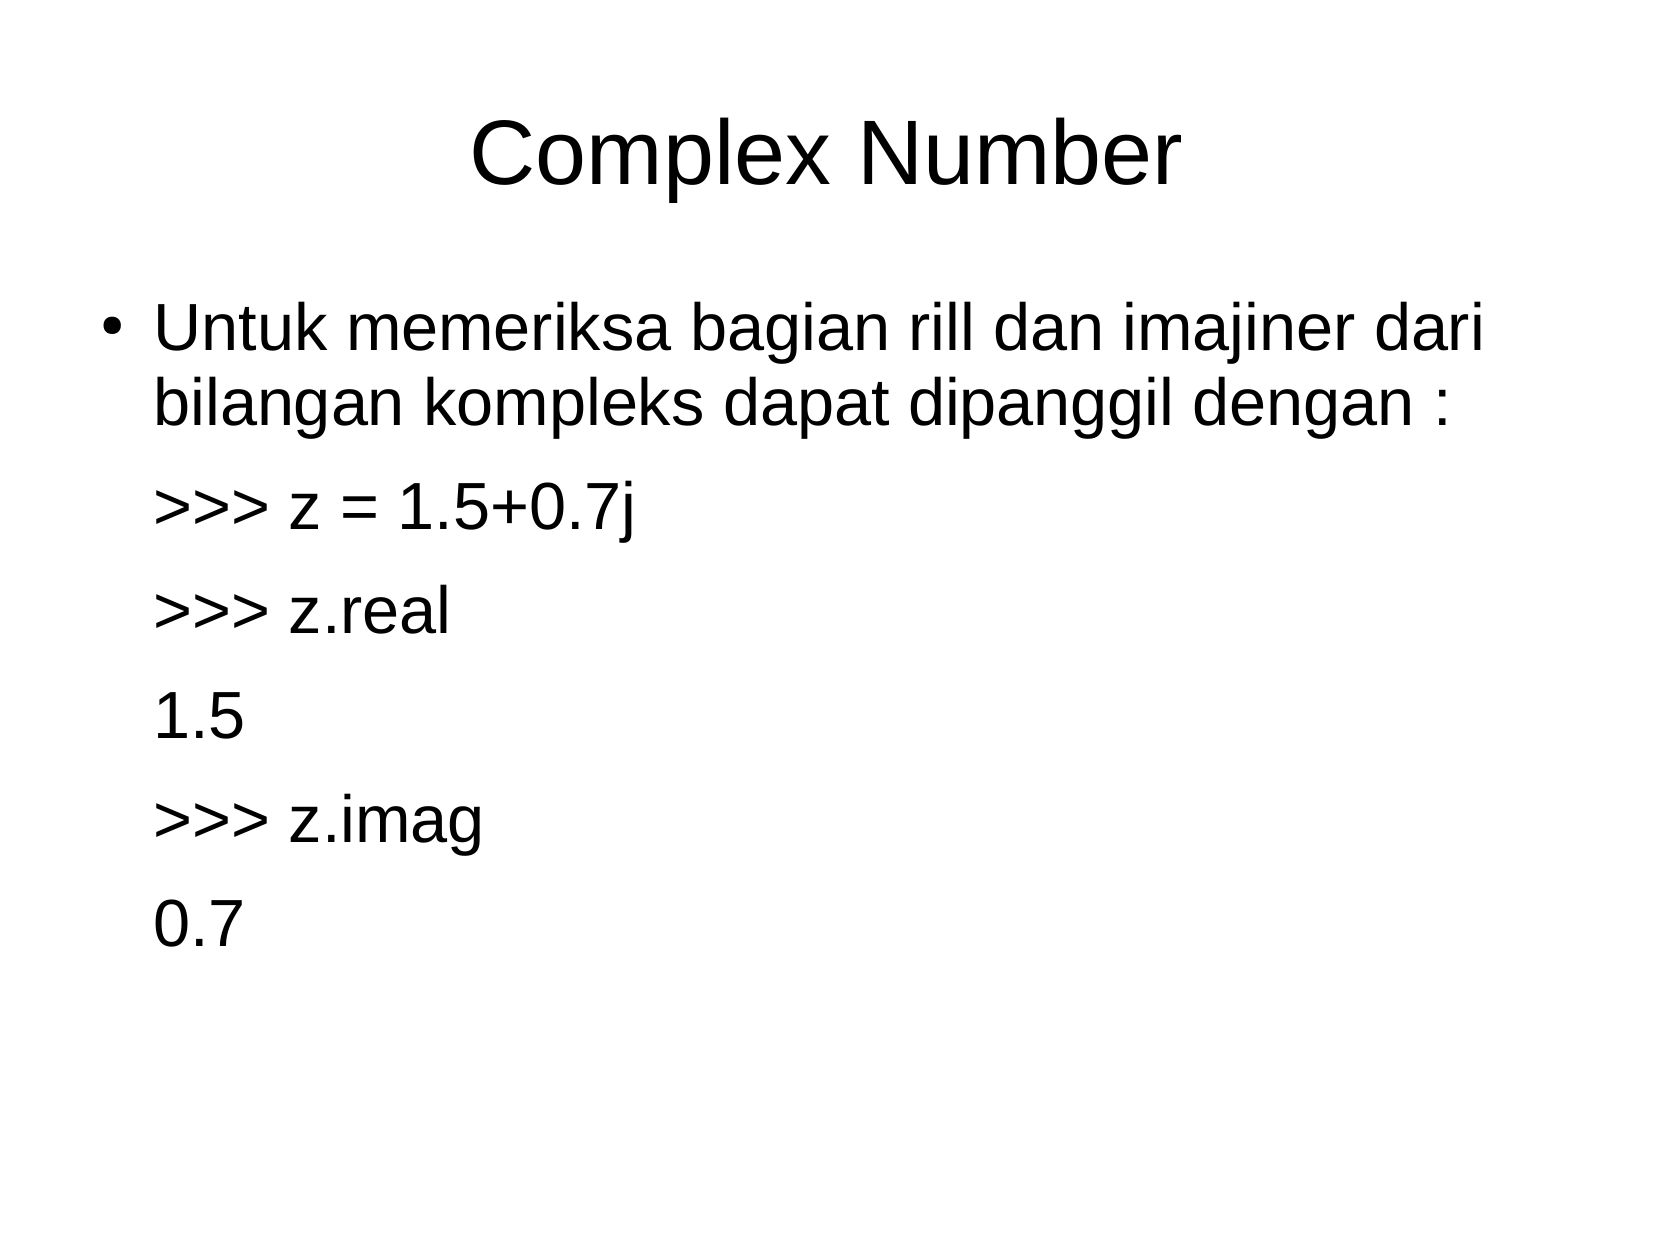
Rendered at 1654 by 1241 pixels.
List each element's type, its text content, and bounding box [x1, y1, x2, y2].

list Untuk memeriksa bagian rill dan imajiner dari bilangan kompleks dapat dipanggil dengan : >>> z = 1.5+0.7j >>> z.real 1.5 >>> z.imag 0.7 [82, 290, 1571, 1096]
title Complex Number [82, 49, 1571, 257]
